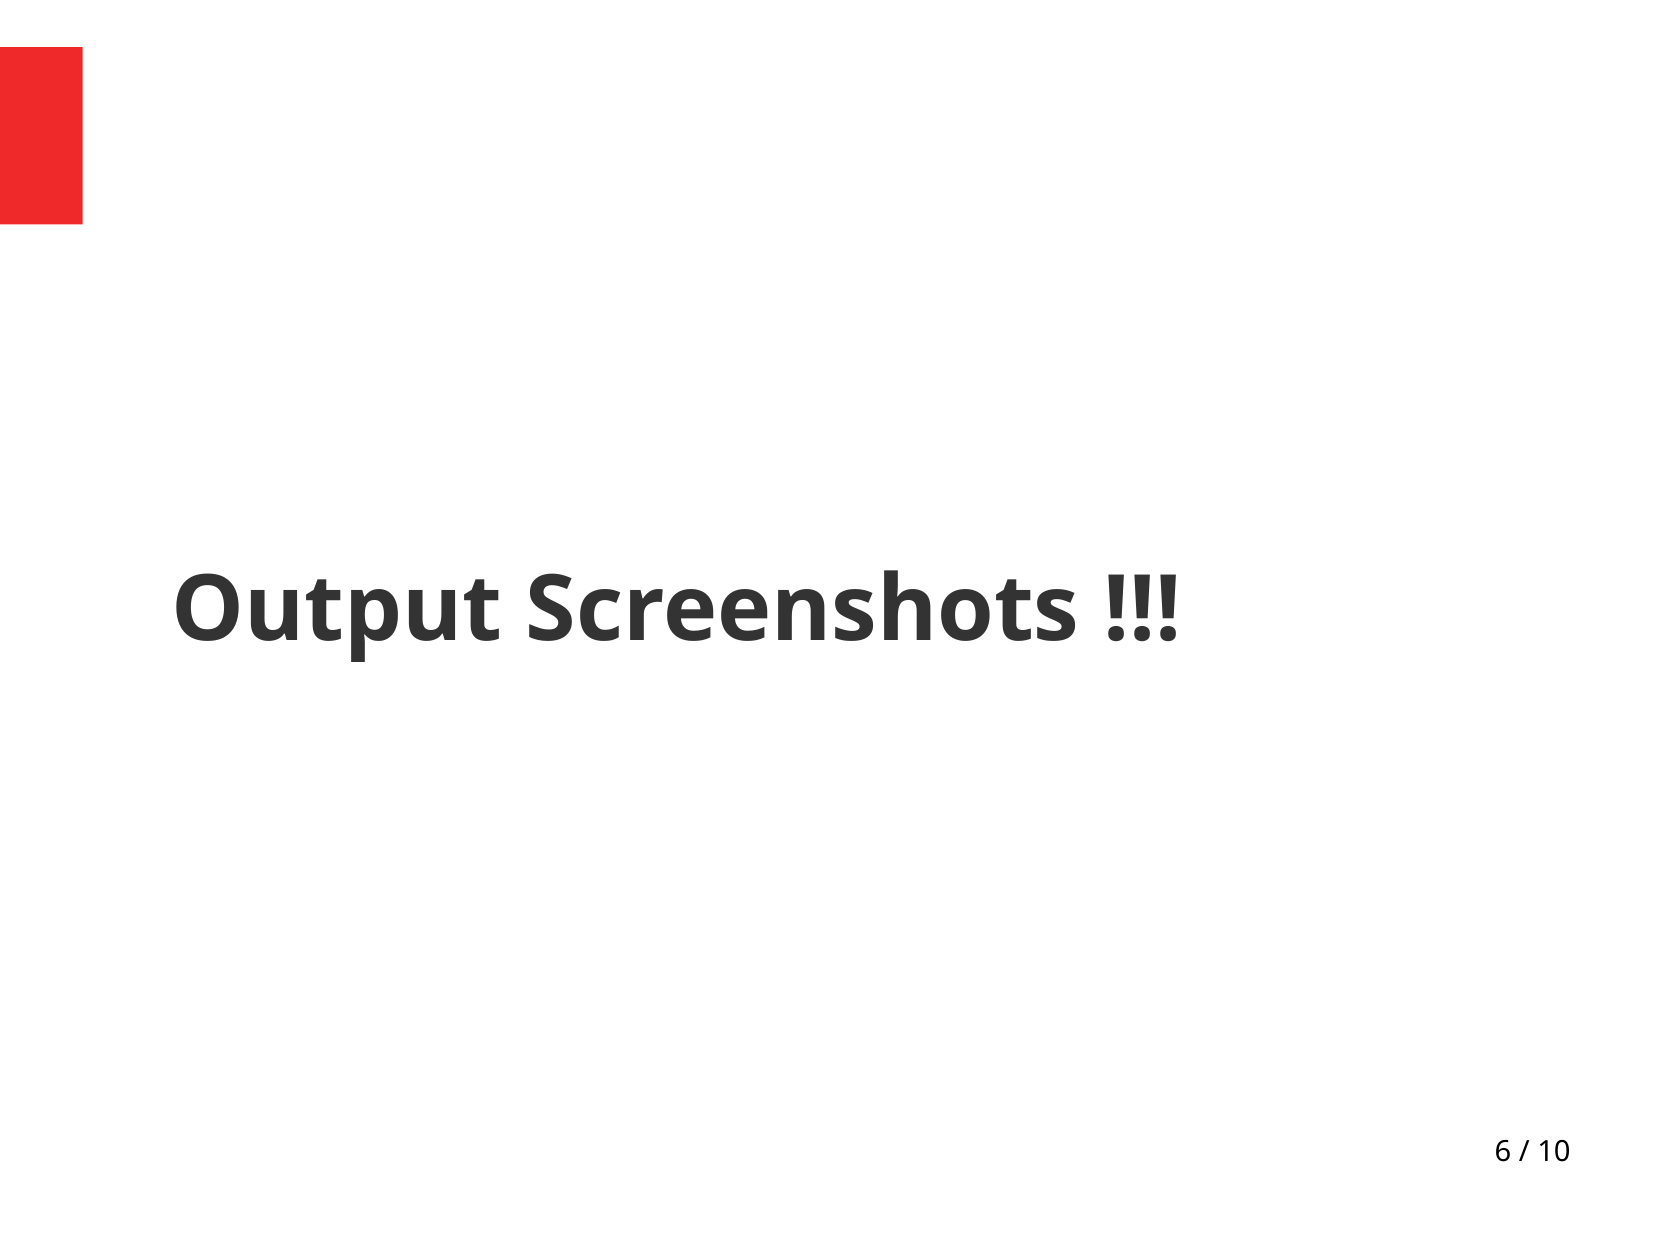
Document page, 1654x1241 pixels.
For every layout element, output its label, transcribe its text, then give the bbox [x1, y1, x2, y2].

title Output Screenshots !!! [171, 501, 1625, 709]
